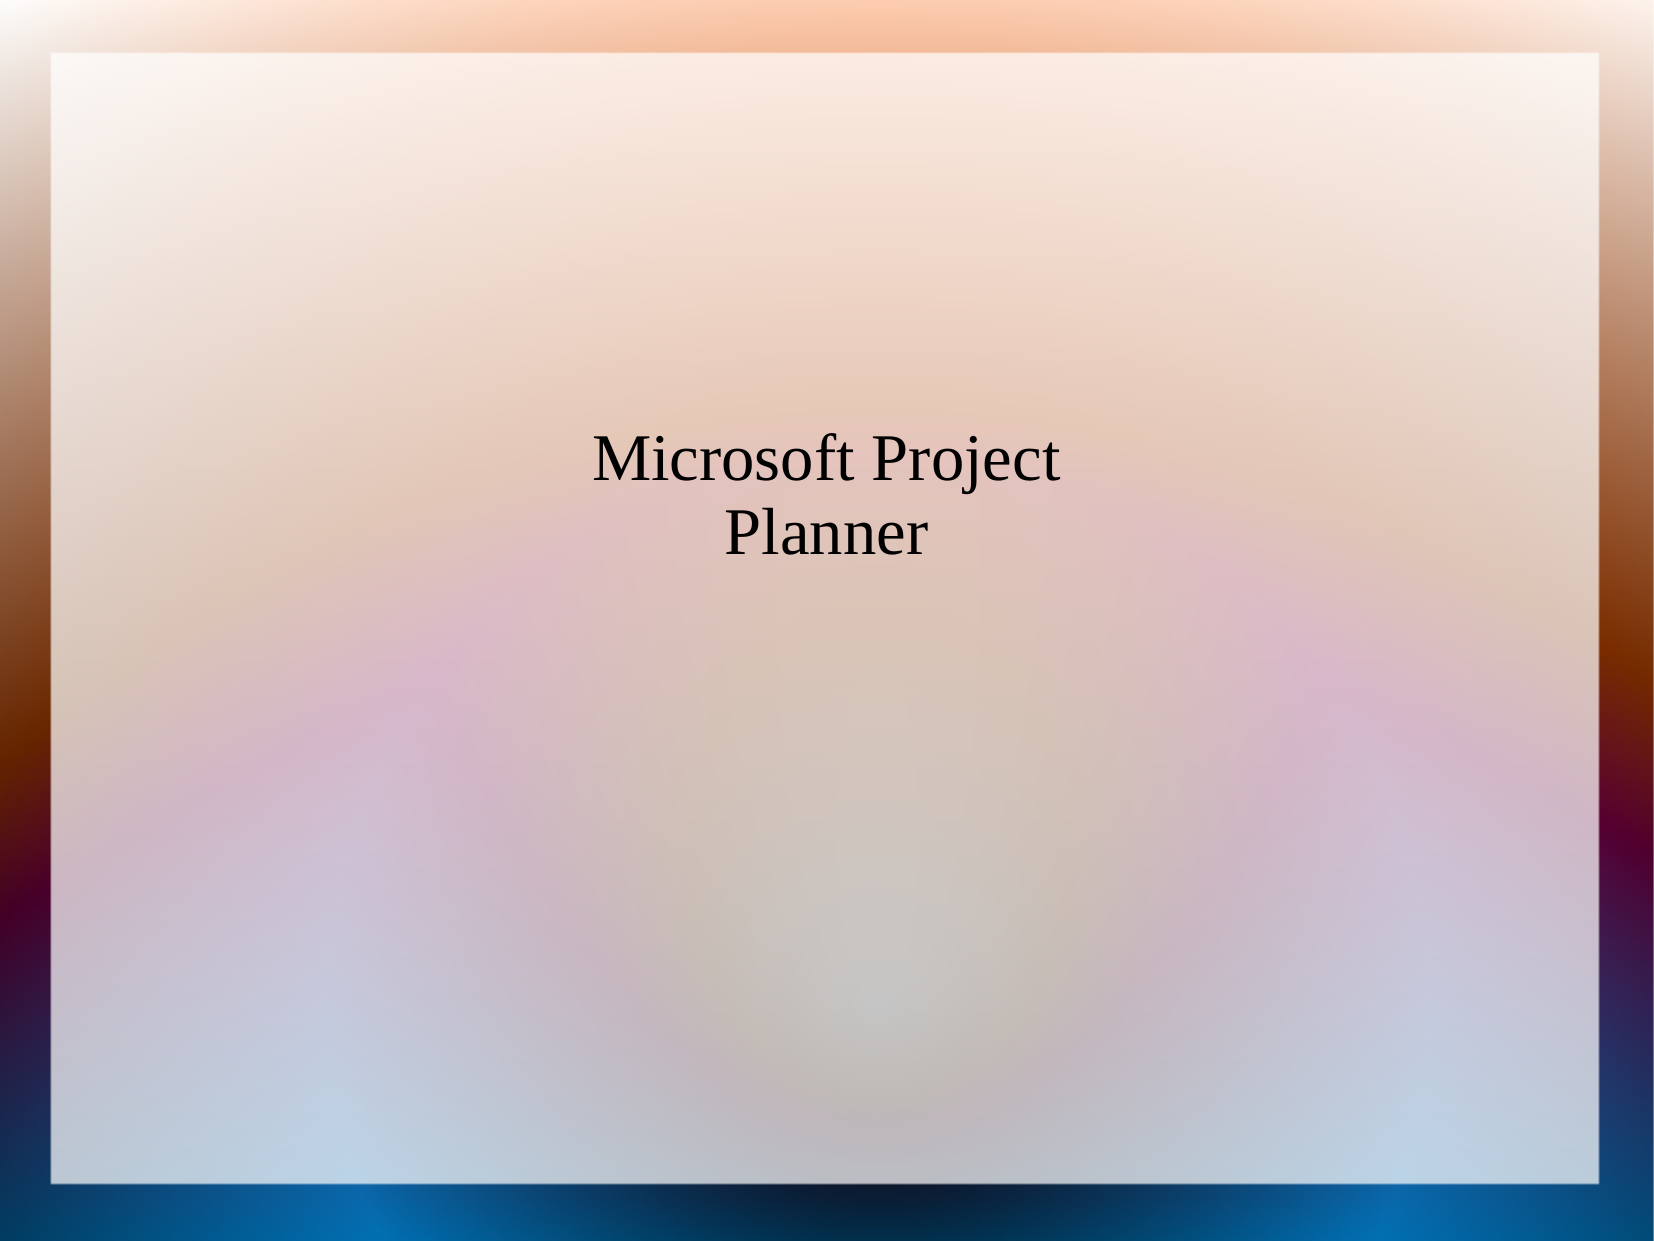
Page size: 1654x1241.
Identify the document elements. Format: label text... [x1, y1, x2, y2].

picture [0, 0, 1654, 1241]
subtitle Microsoft Project Planner [82, 55, 1571, 1010]
